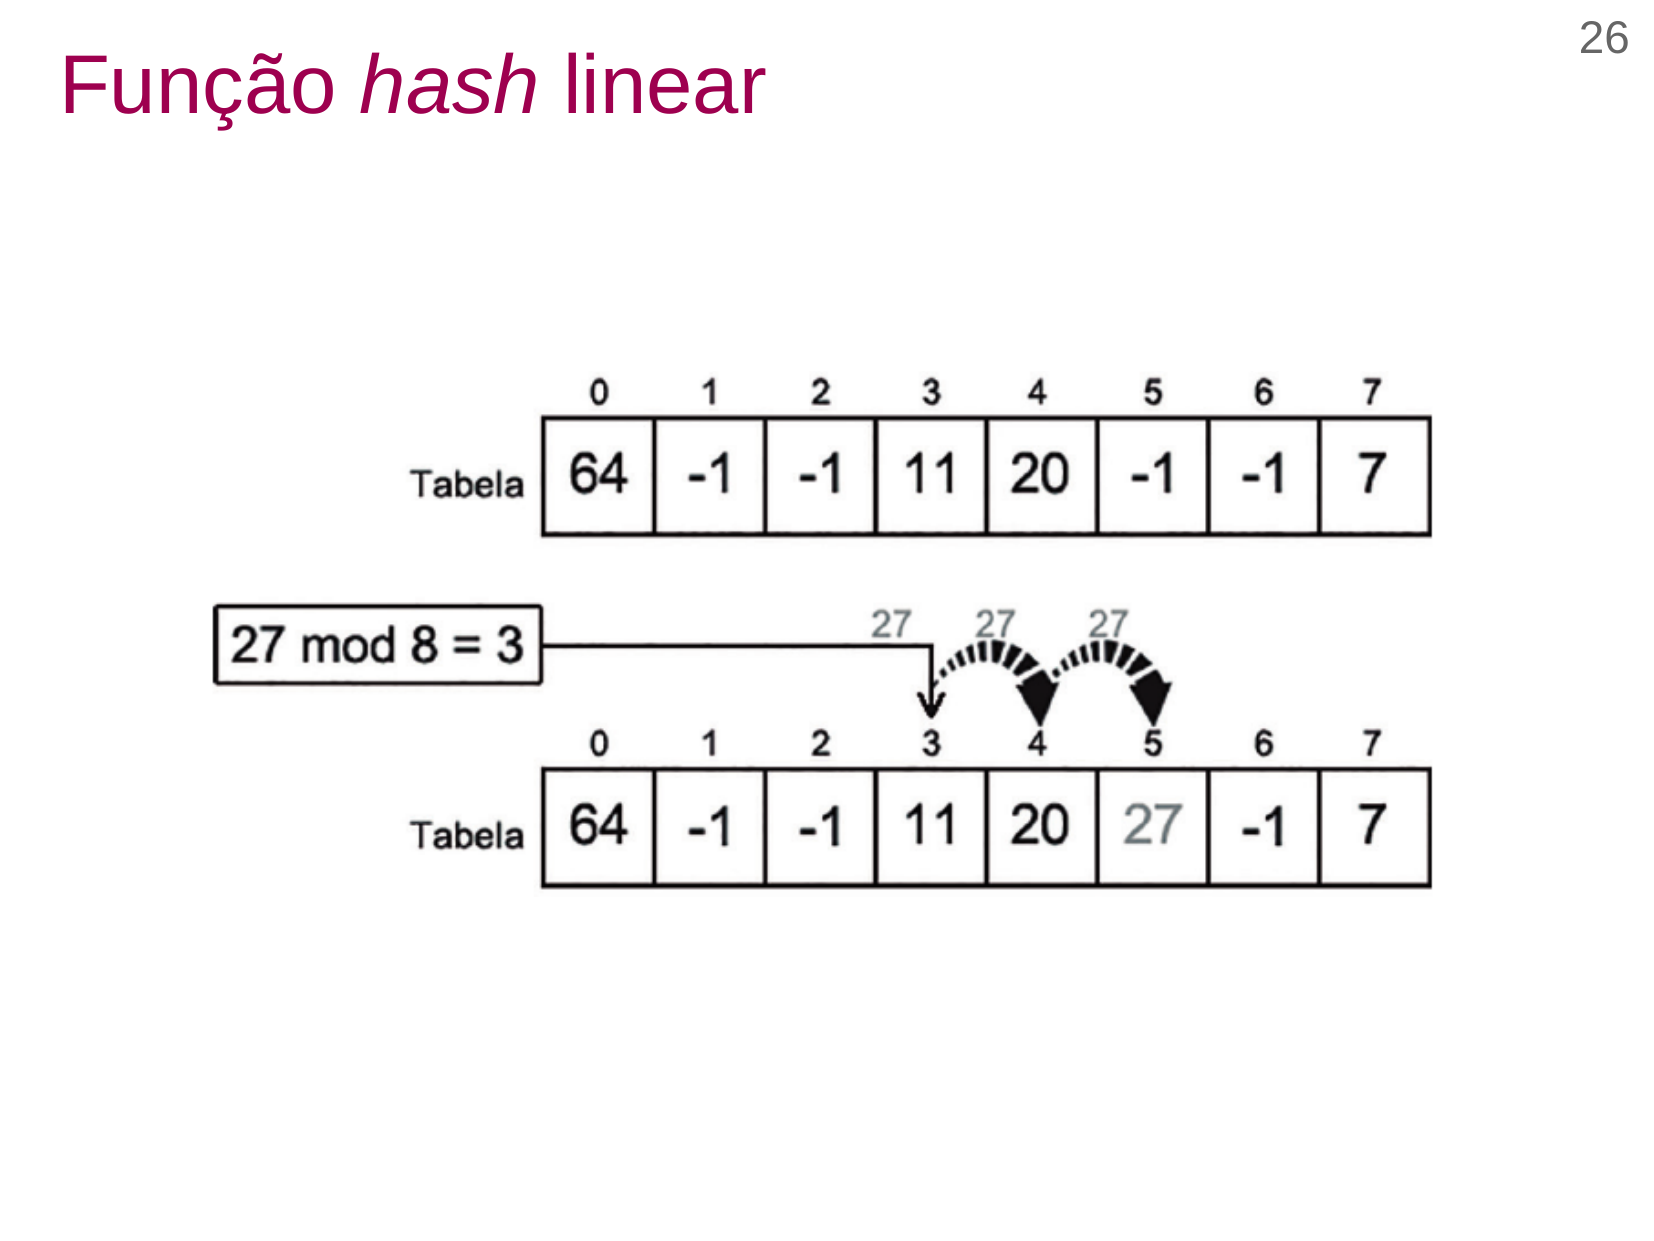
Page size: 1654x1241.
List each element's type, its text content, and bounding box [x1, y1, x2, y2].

picture [206, 371, 1445, 897]
title Função hash linear [59, 29, 1595, 148]
